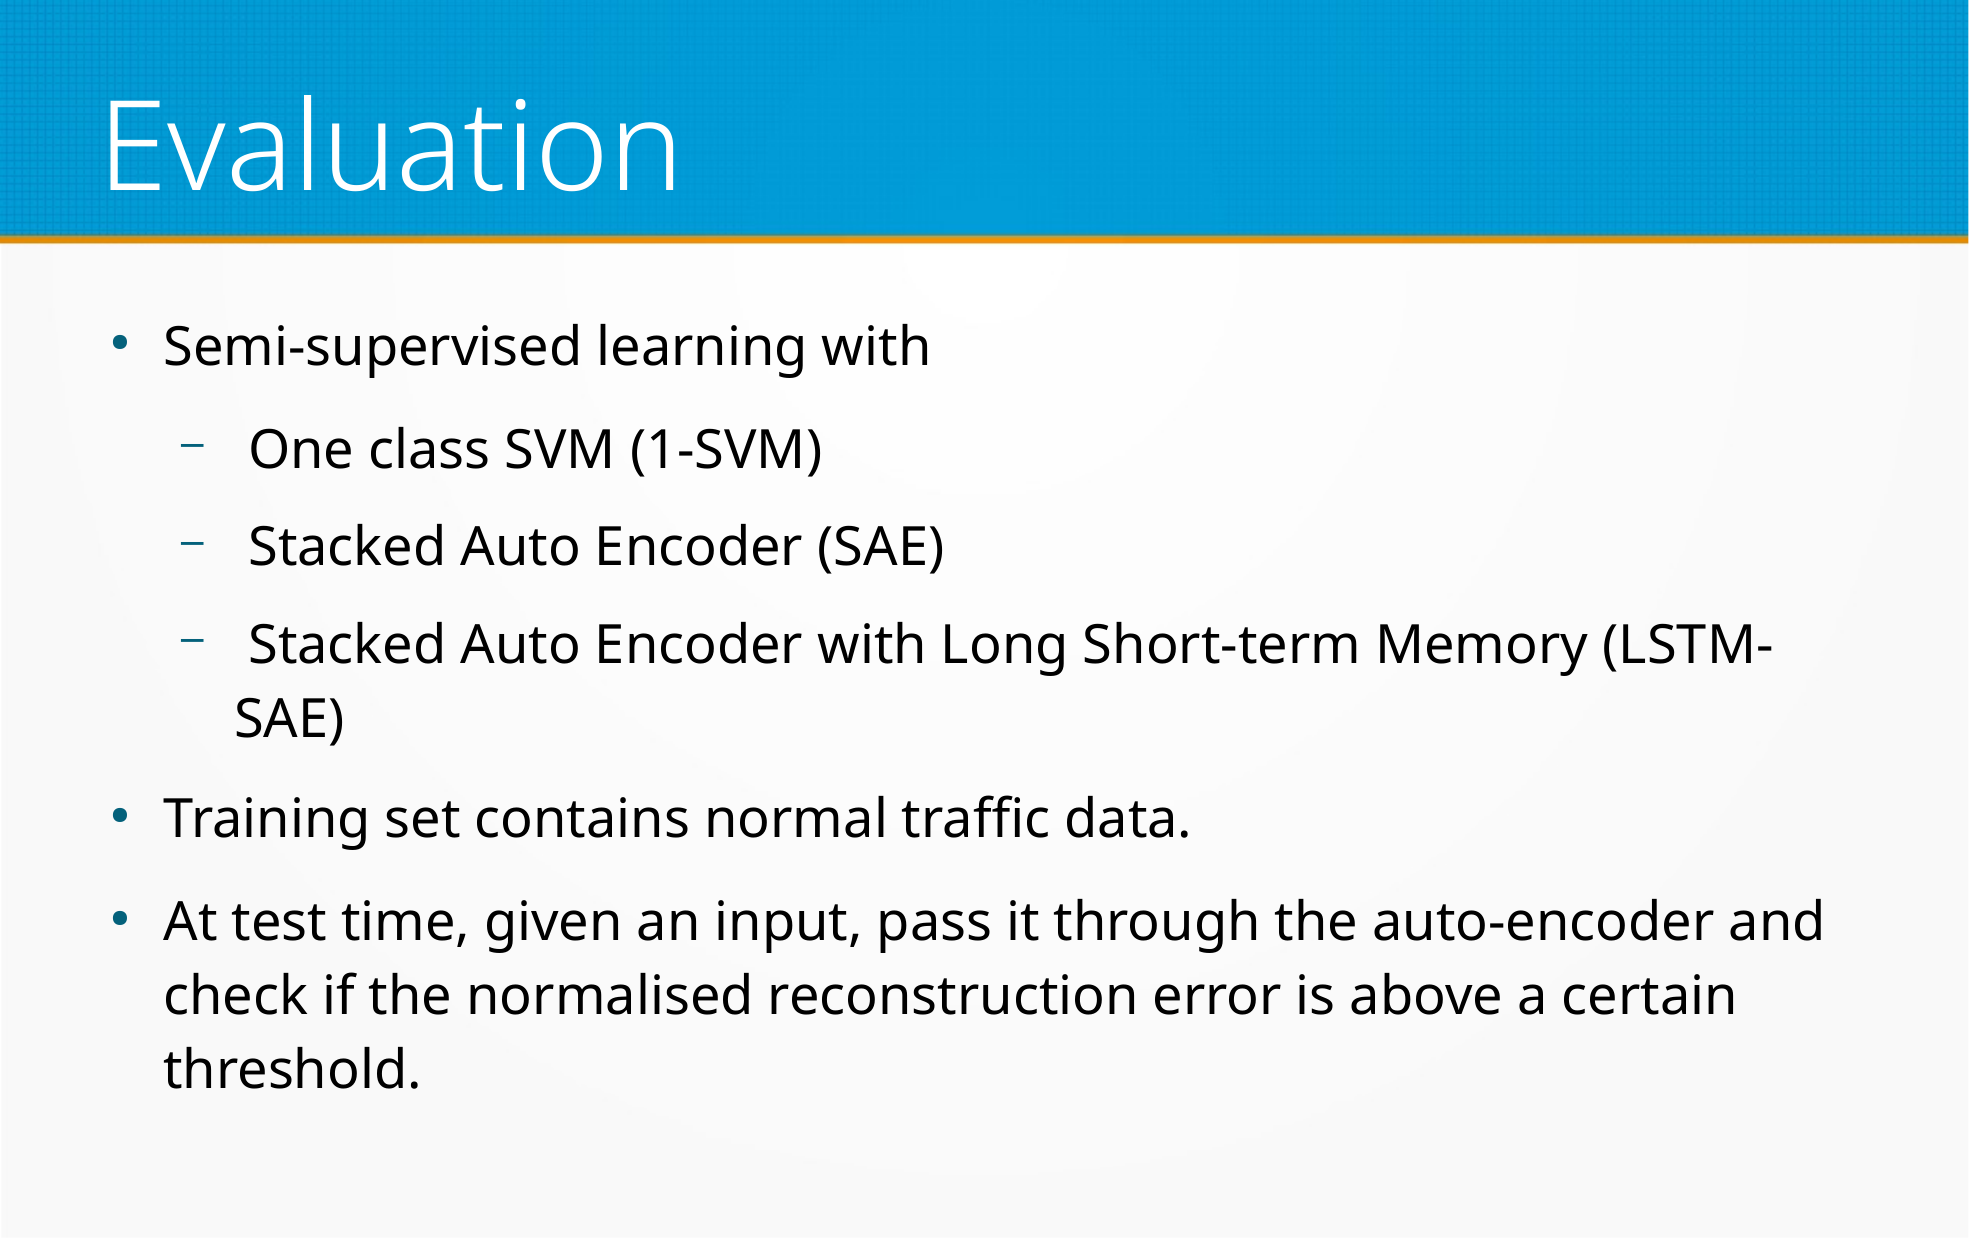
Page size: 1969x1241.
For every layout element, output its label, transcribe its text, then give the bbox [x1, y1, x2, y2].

list Training set contains normal traffic data. At test time, given an input, pass it through the auto-encoder and check if the normalised reconstruction error is above a certain threshold. [92, 779, 1855, 1241]
picture [0, 233, 1969, 1241]
title Evaluation [98, 19, 1870, 227]
list Semi-supervised learning with One class SVM (1-SVM) Stacked Auto Encoder (SAE) Stacked Auto Encoder with Long Short-term Memory (LSTM-SAE) [92, 307, 1855, 779]
